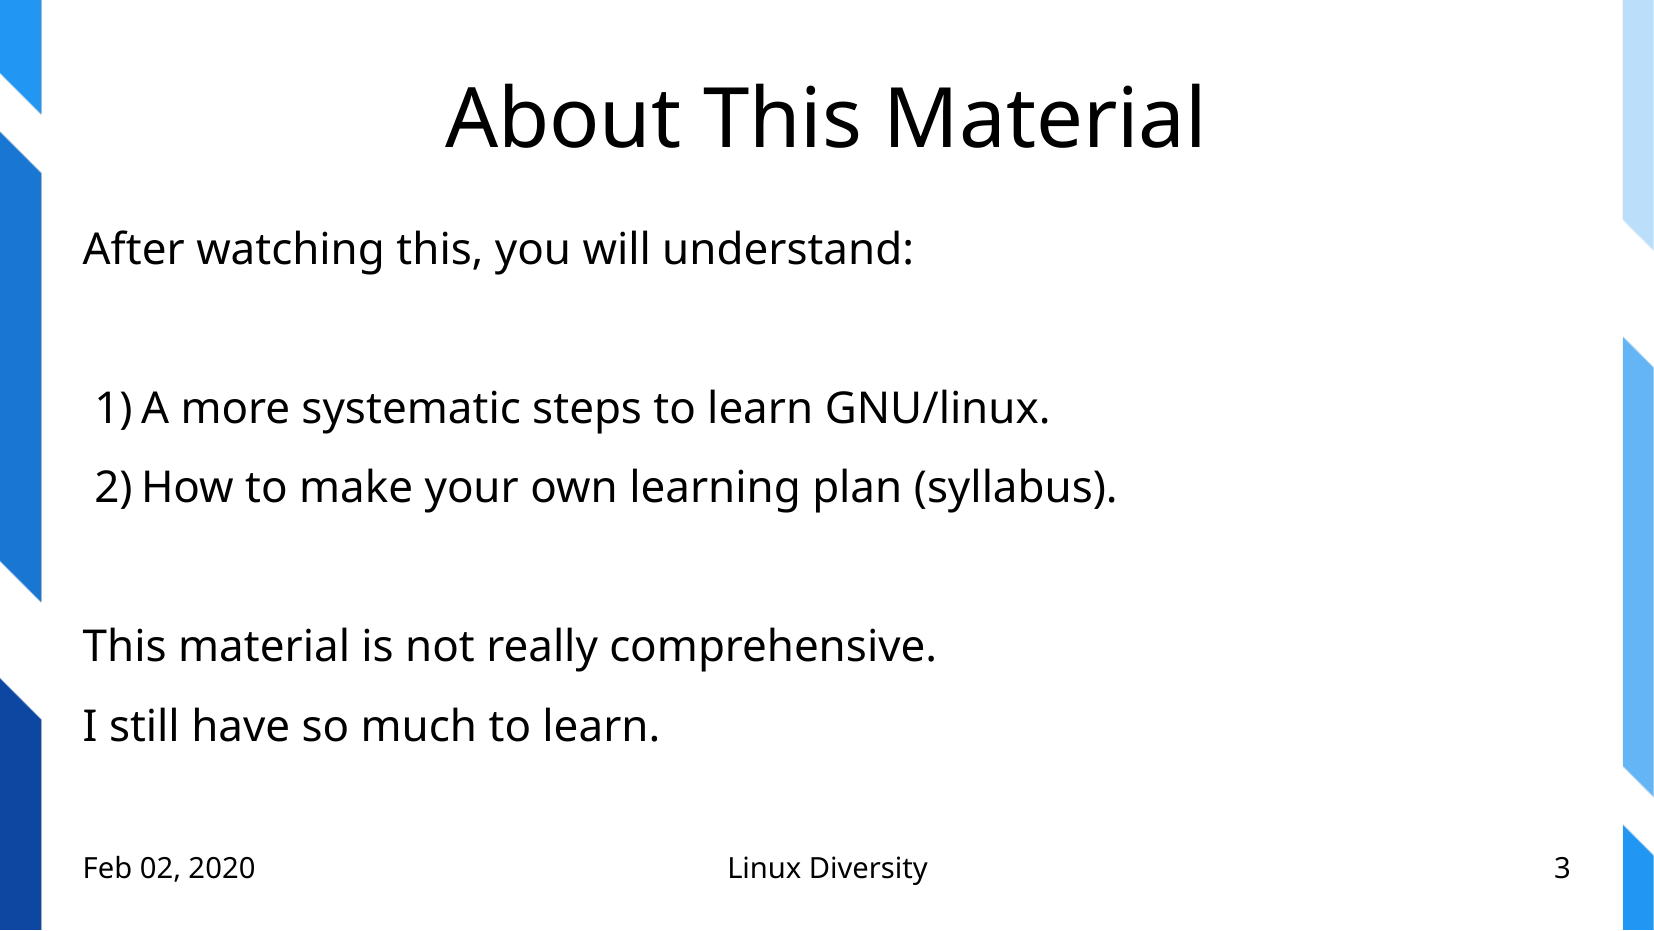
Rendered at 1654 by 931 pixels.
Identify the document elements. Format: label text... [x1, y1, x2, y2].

title About This Material [82, 37, 1571, 193]
picture [0, 0, 1654, 930]
list After watching this, you will understand: A more systematic steps to learn GNU/linux. How to make your own learning plan (syllabus). This material is not really comprehensive. I still have so much to learn. [82, 217, 1571, 758]
